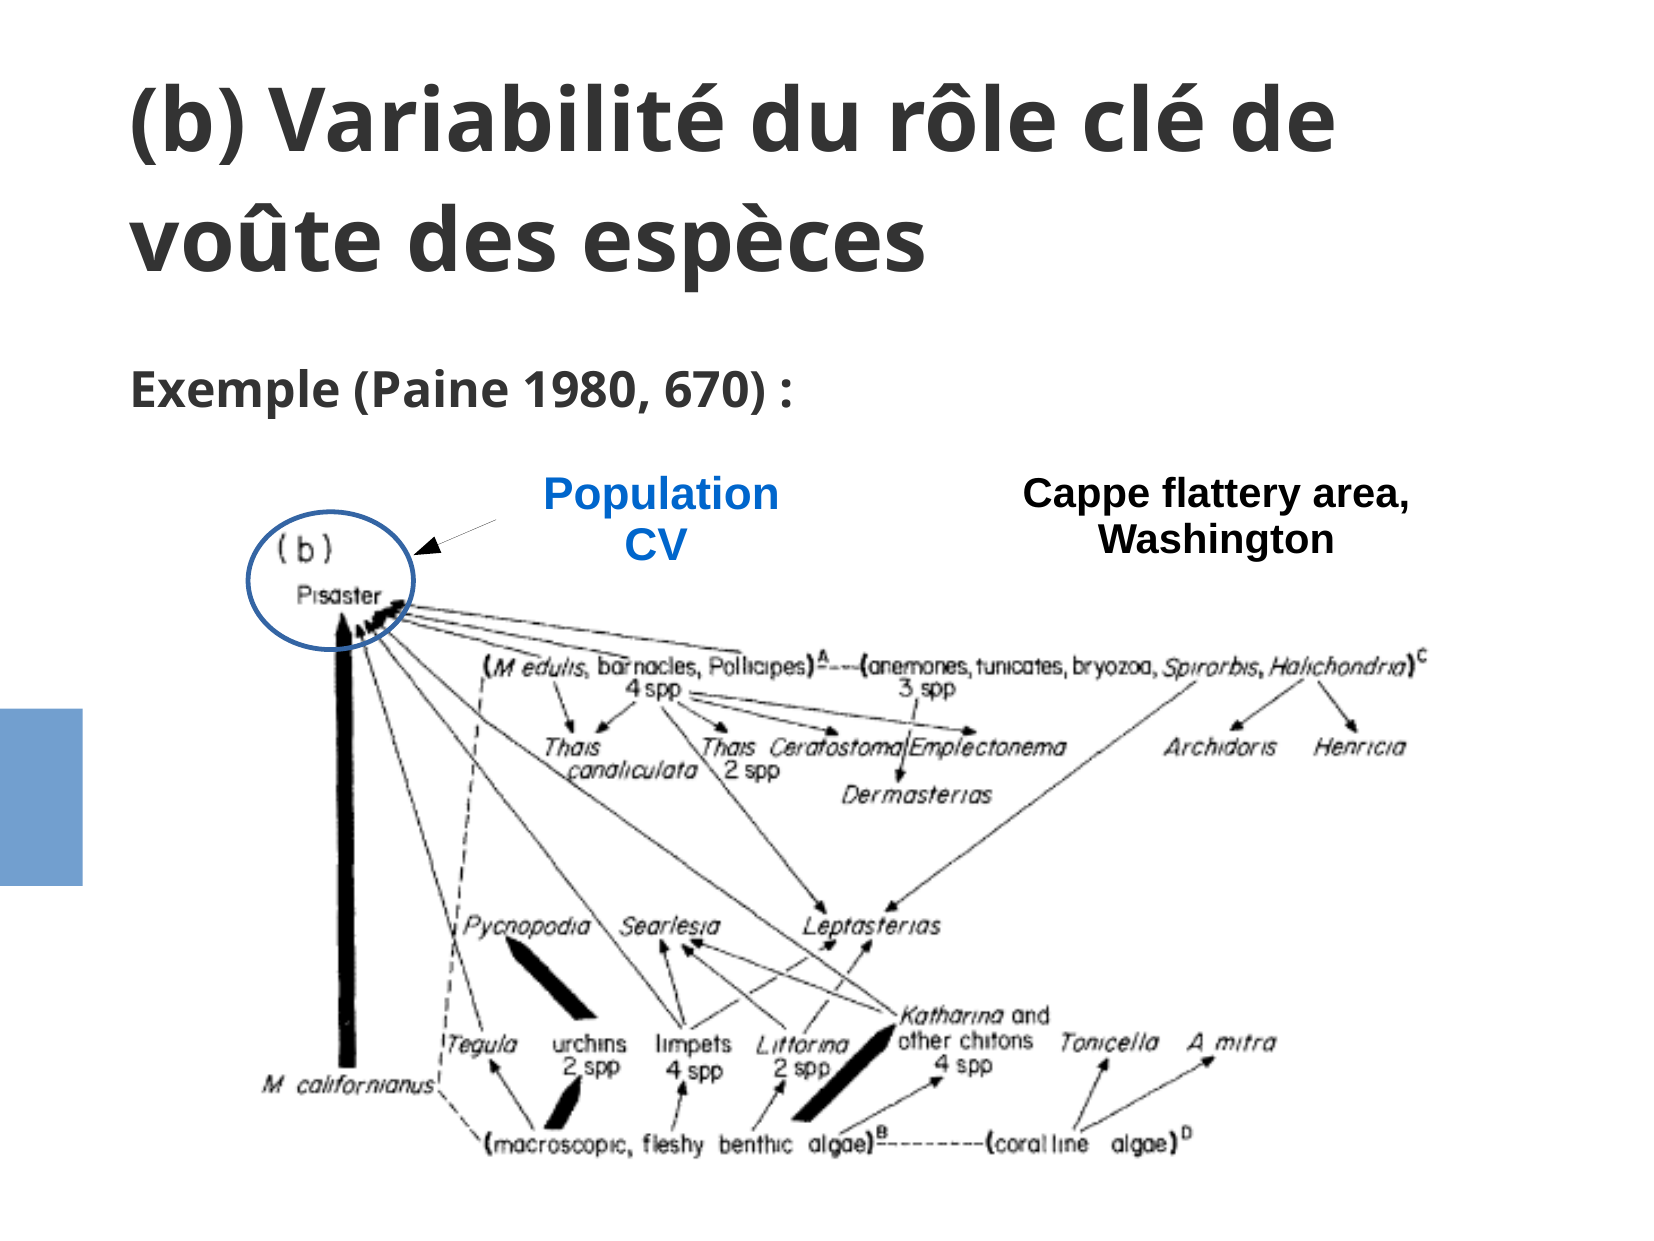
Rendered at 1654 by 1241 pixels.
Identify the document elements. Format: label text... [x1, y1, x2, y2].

text_box Population CV [496, 460, 827, 602]
list Exemple (Paine 1980, 670) : [129, 354, 1536, 1074]
title (b) Variabilité du rôle clé de voûte des espèces [129, 59, 1536, 296]
picture [251, 519, 411, 647]
picture [211, 519, 1477, 1170]
text_box Cappe flattery area, Washington [968, 460, 1465, 603]
